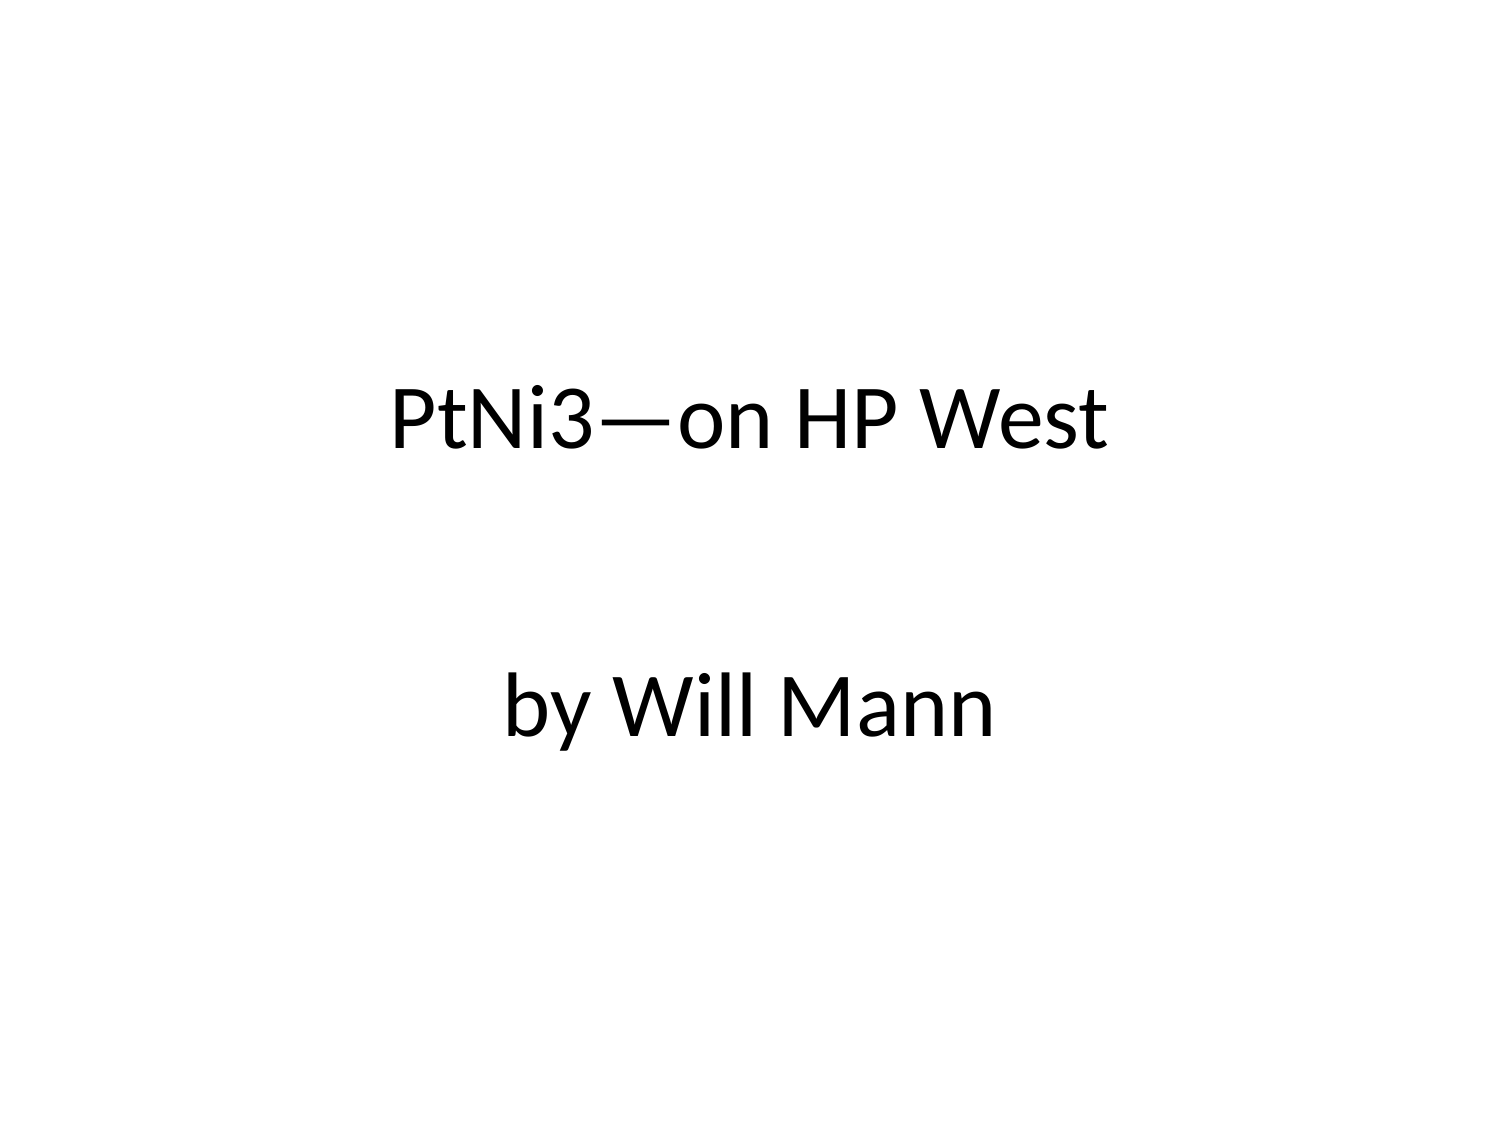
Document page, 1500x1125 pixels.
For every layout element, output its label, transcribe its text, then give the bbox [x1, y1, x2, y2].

title PtNi3—on HP West [112, 349, 1388, 591]
subtitle by Will Mann [225, 637, 1275, 925]
